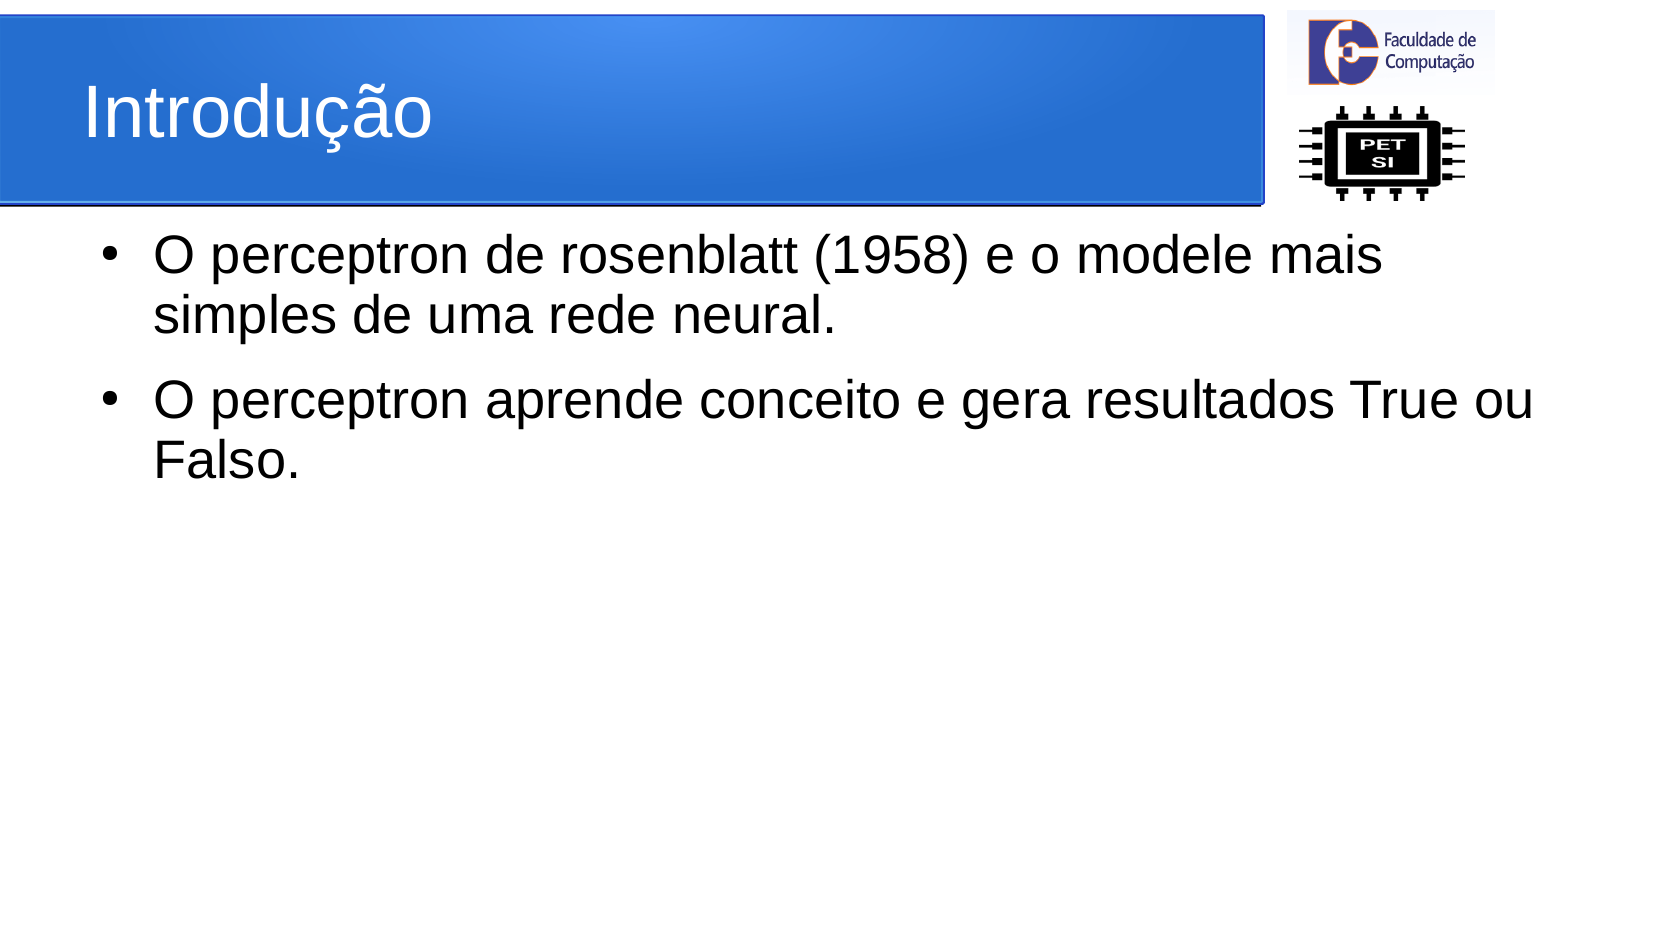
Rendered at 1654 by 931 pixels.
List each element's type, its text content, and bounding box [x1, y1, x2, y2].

list O perceptron de rosenblatt (1958) e o modele mais simples de uma rede neural. O perceptron aprende conceito e gera resultados True ou Falso. [82, 224, 1571, 764]
picture [1299, 106, 1465, 201]
title Introdução [82, 35, 1235, 189]
picture [1287, 10, 1495, 95]
